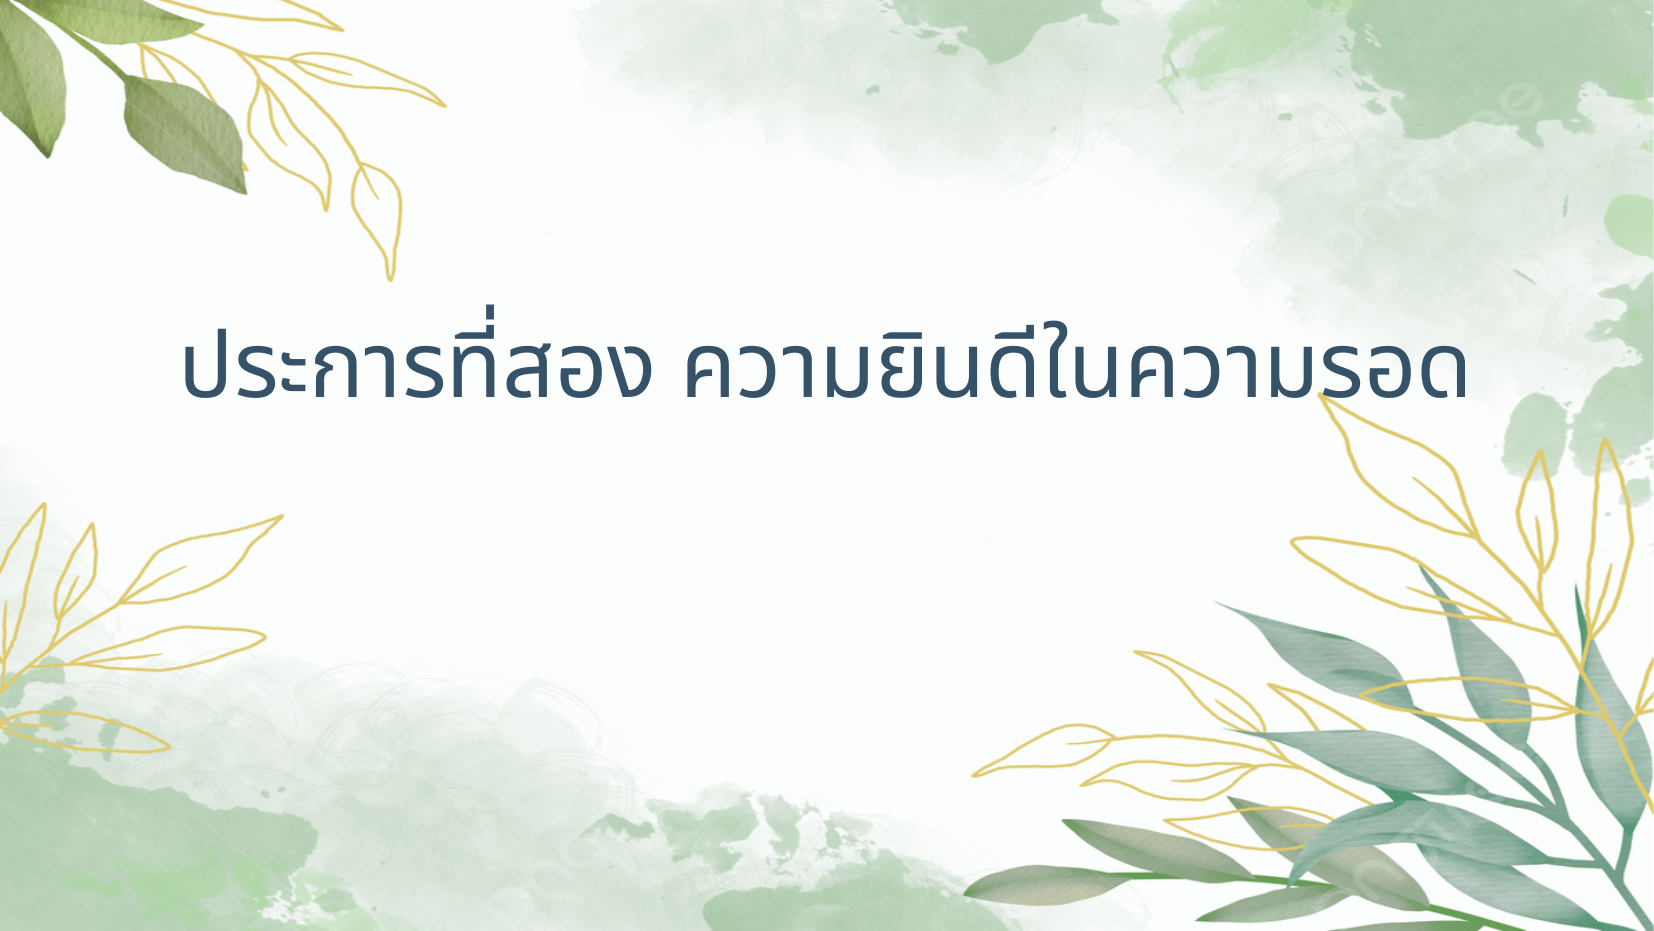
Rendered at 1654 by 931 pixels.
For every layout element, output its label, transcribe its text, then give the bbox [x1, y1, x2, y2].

picture [0, 0, 1654, 931]
title ประการที่สอง ความยินดีในความรอด [82, 37, 1571, 713]
